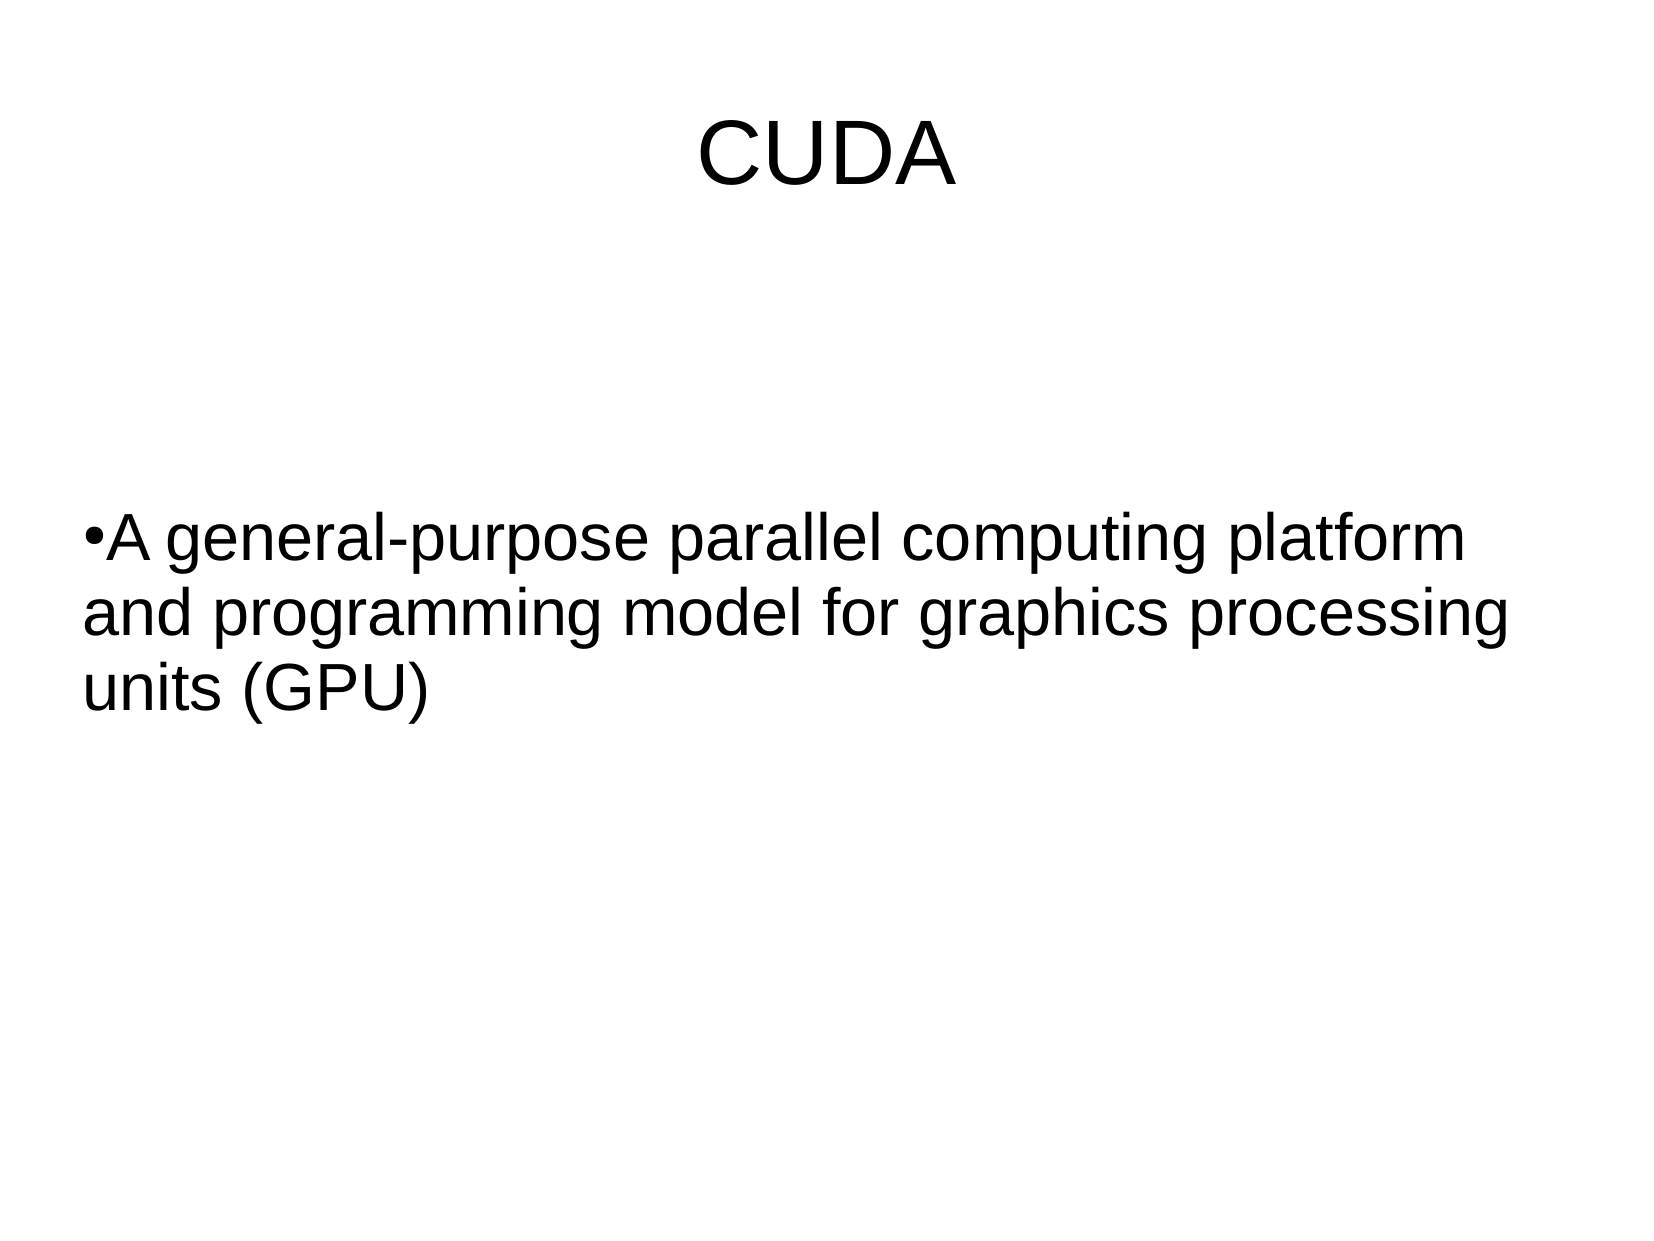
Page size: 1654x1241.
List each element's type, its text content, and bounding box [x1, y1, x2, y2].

title CUDA [82, 49, 1571, 257]
subtitle A general-purpose parallel computing platform and programming model for graphics processing units (GPU) [82, 290, 1538, 1010]
